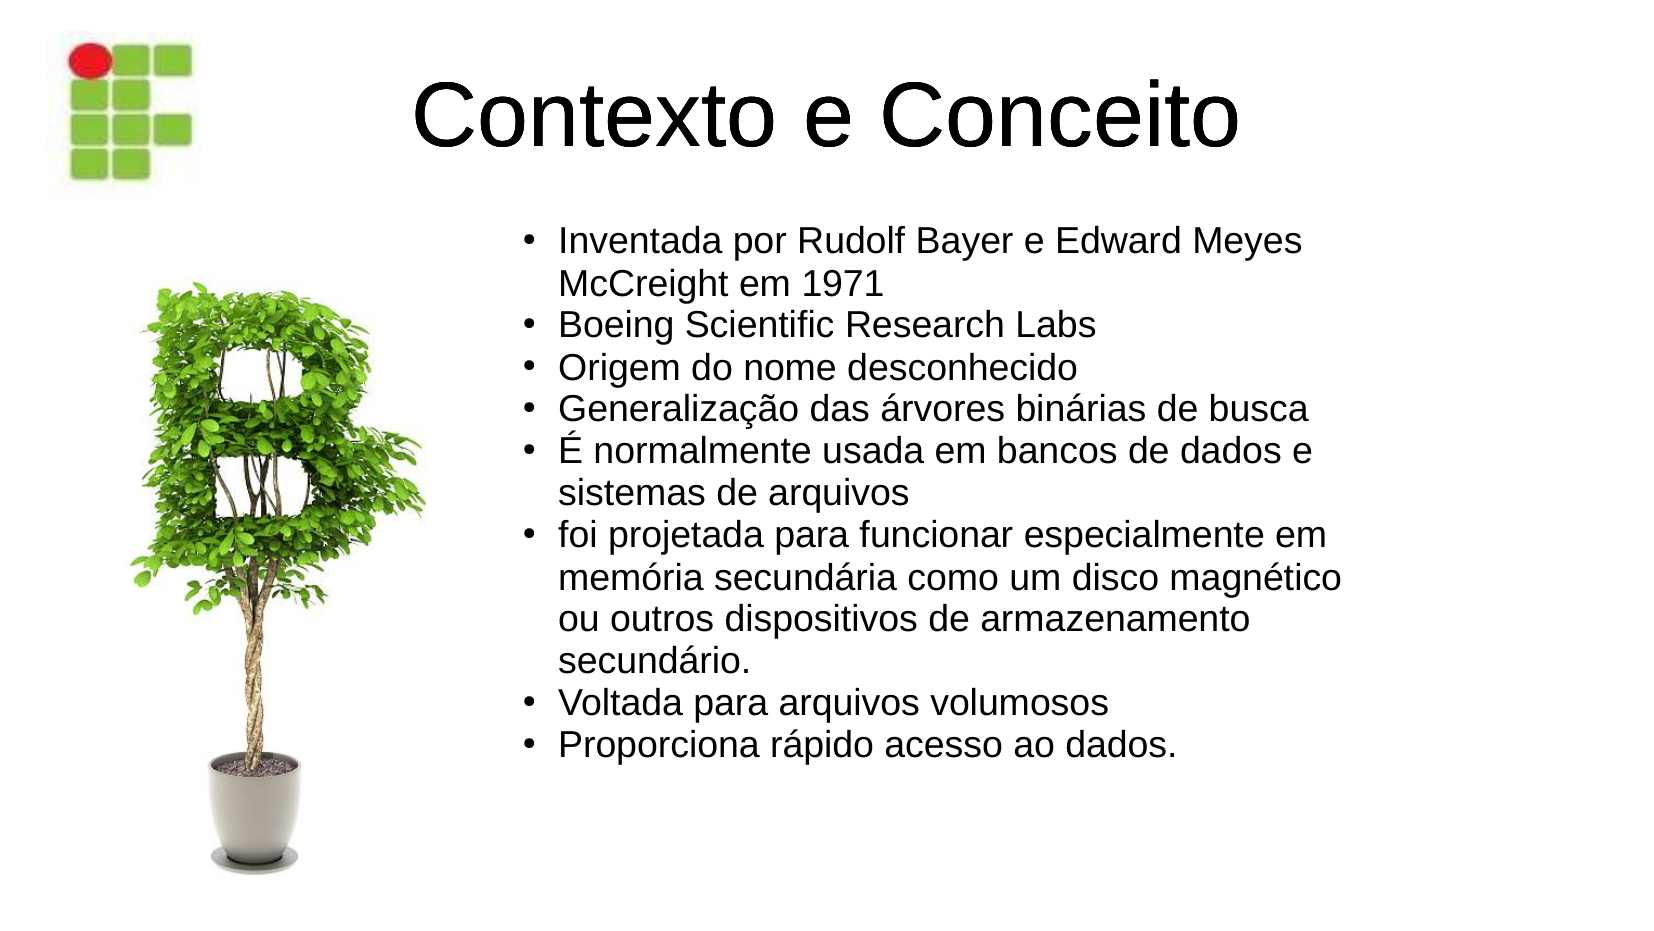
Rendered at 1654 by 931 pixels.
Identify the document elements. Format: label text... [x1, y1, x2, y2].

picture [11, 224, 508, 919]
picture [46, 31, 201, 201]
text_box Inventada por Rudolf Bayer e Edward Meyes McCreight em 1971 Boeing Scientific Research Labs Origem do nome desconhecido Generalização das árvores binárias de busca É normalmente usada em bancos de dados e sistemas de arquivos foi projetada para funcionar especialmente em memória secundária como um disco magnético ou outros dispositivos de armazenamento secundário. Voltada para arquivos volumosos Proporciona rápido acesso ao dados. [507, 212, 1359, 900]
title Contexto e Conceito [201, 37, 1571, 193]
